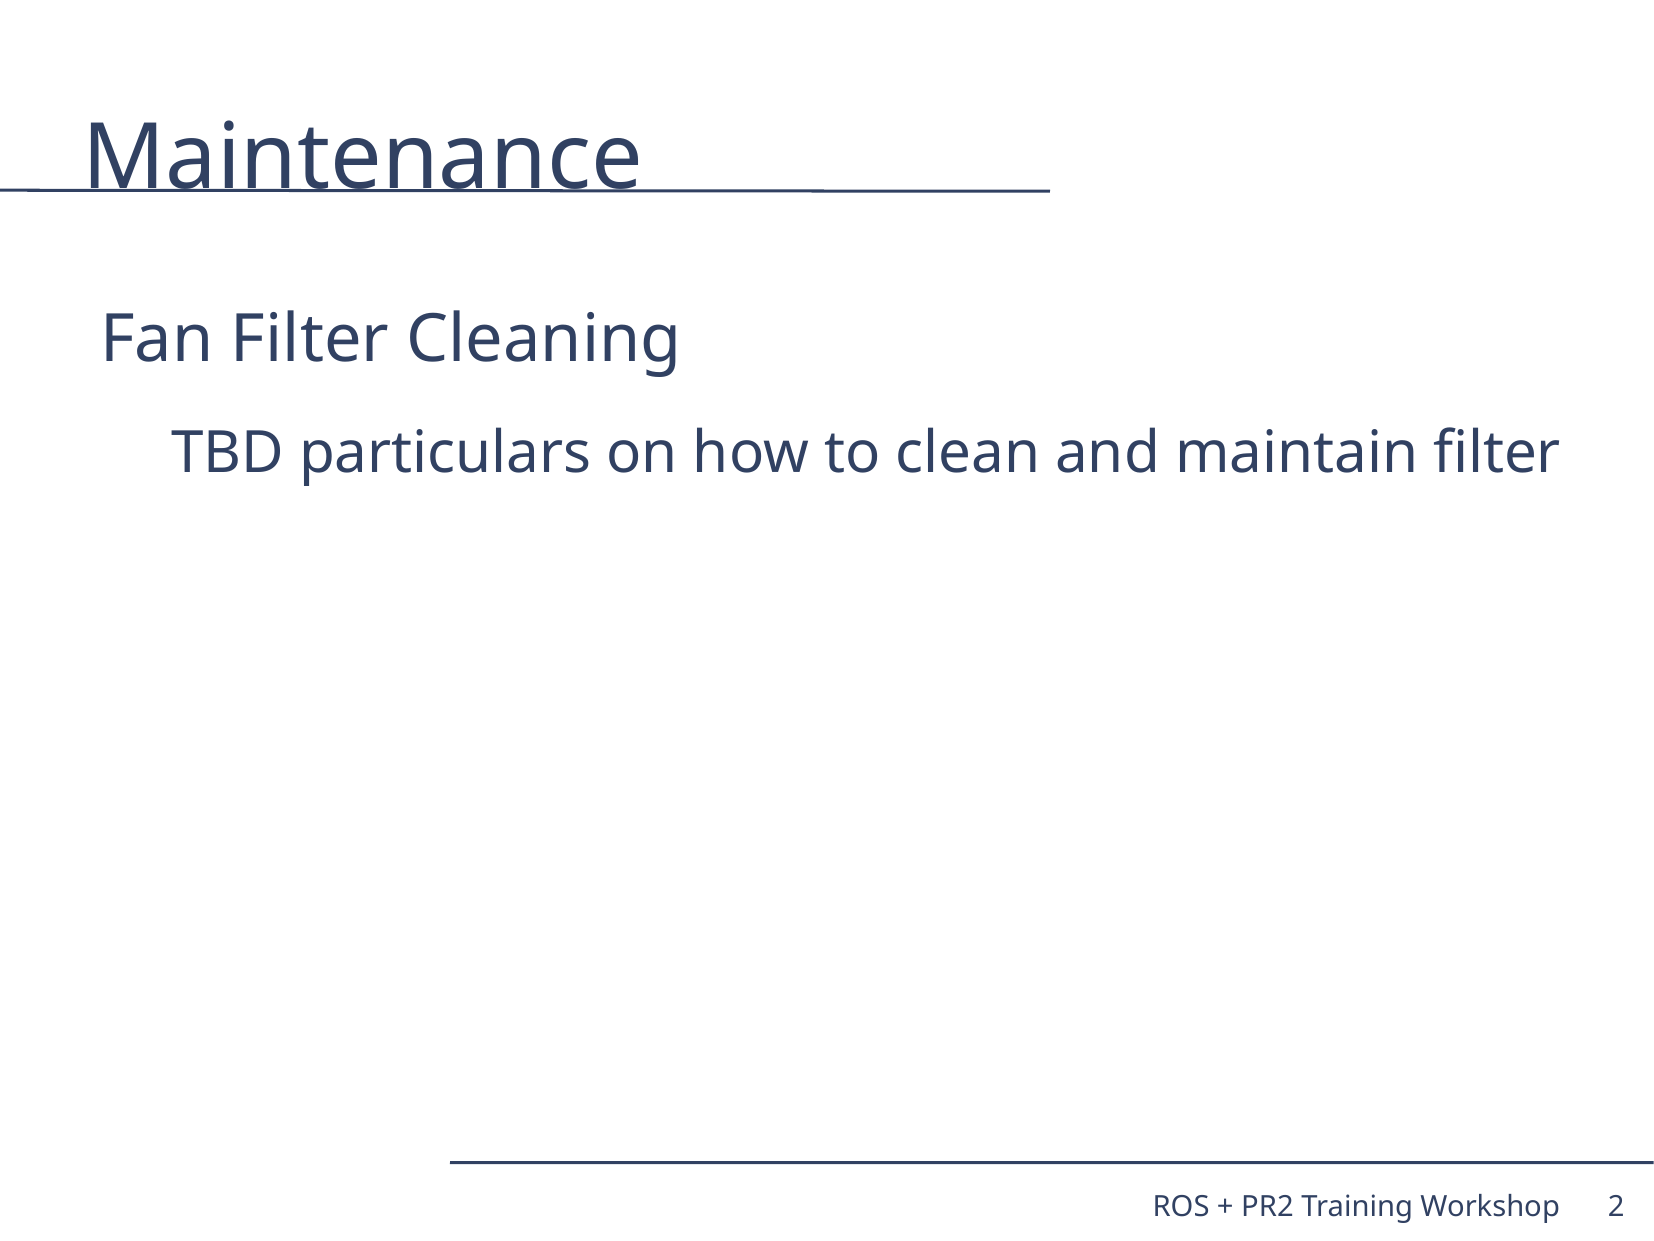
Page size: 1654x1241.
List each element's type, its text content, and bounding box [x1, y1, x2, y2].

title Maintenance [82, 49, 1571, 257]
list Fan Filter Cleaning TBD particulars on how to clean and maintain filter [82, 290, 1571, 1109]
